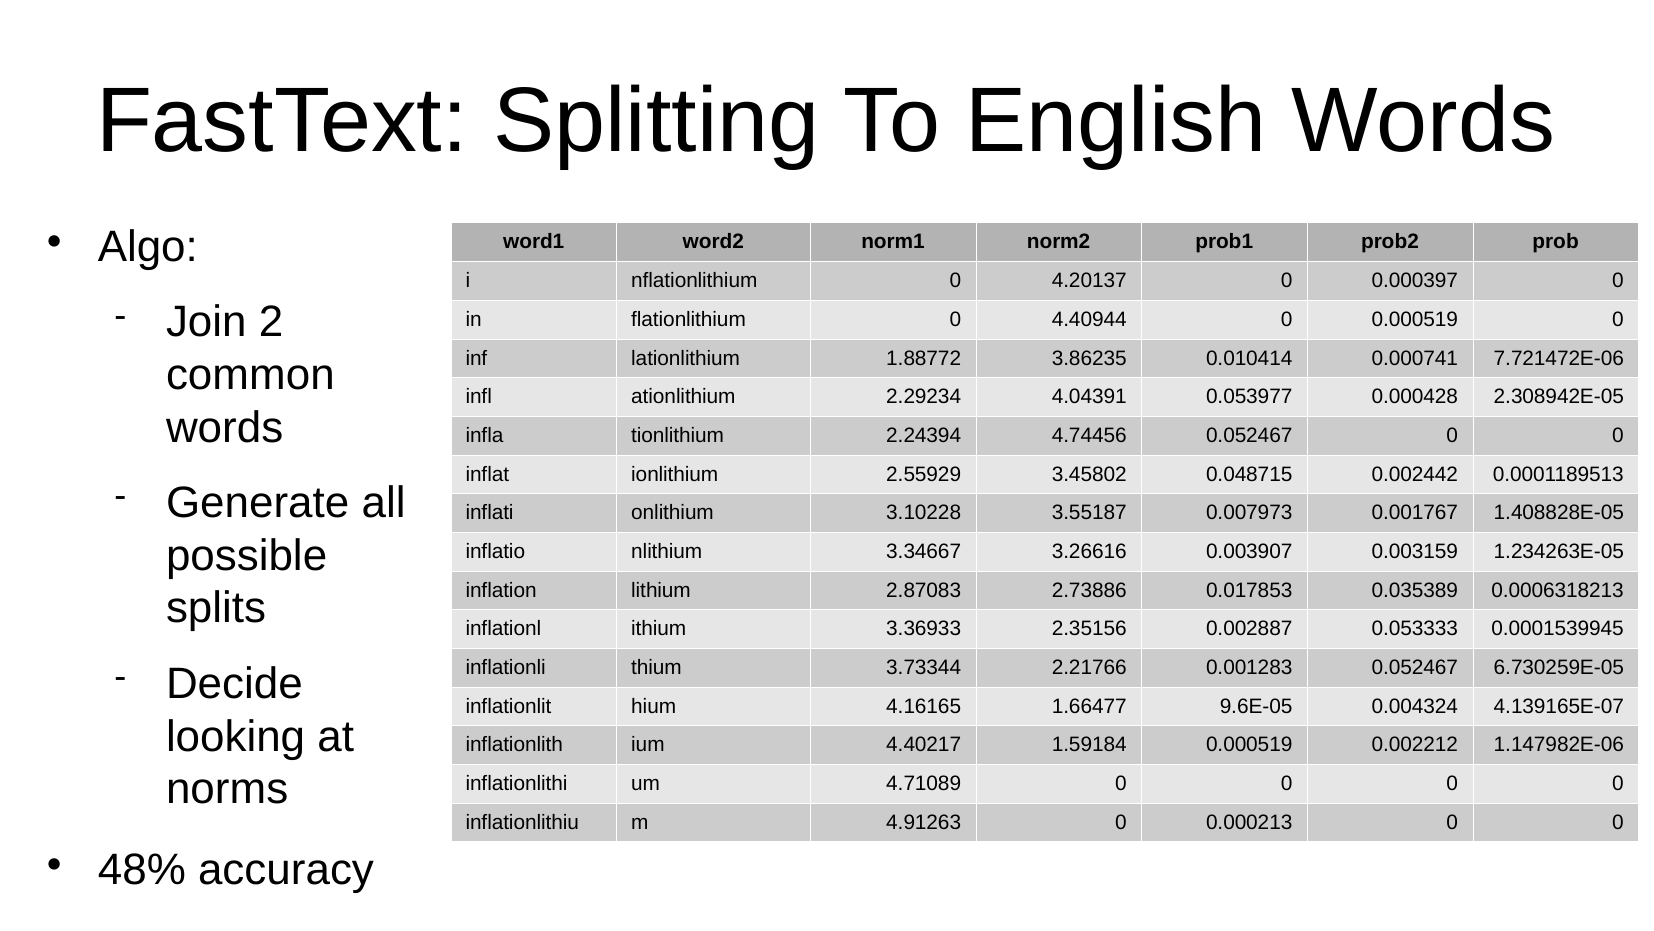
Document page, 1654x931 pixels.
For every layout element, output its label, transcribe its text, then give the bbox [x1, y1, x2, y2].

table_cell 0 [1308, 417, 1473, 455]
table_cell 1.59184 [977, 726, 1141, 764]
table_cell 0.0001189513 [1474, 456, 1638, 493]
table_cell 1.234263E-05 [1474, 533, 1638, 571]
table_cell 4.71089 [811, 765, 976, 803]
table_cell 0.017853 [1142, 572, 1307, 609]
table_cell 1.66477 [977, 688, 1141, 725]
table_cell 0.053977 [1142, 378, 1307, 416]
table_cell 3.86235 [977, 340, 1141, 377]
table_cell nflationlithium [617, 262, 810, 300]
table_cell 0 [1308, 765, 1473, 803]
table_cell i [452, 262, 616, 300]
table_header norm1 [811, 223, 976, 261]
table_cell ium [617, 726, 810, 764]
table_cell 1.408828E-05 [1474, 494, 1638, 532]
table_cell 0.002887 [1142, 610, 1307, 648]
table_cell 0.000519 [1308, 301, 1473, 339]
table_cell 0.003907 [1142, 533, 1307, 571]
table_cell 2.21766 [977, 649, 1141, 687]
table_cell 0 [1308, 804, 1473, 841]
table_cell 0 [1142, 765, 1307, 803]
table_cell 0 [977, 804, 1141, 841]
table_cell 2.35156 [977, 610, 1141, 648]
table_cell inflationl [452, 610, 616, 648]
table_cell 2.73886 [977, 572, 1141, 609]
table_cell 0 [811, 262, 976, 300]
table_cell thium [617, 649, 810, 687]
table_cell 0.035389 [1308, 572, 1473, 609]
table_cell inflatio [452, 533, 616, 571]
table_cell 0.000213 [1142, 804, 1307, 841]
table_cell 0.000397 [1308, 262, 1473, 300]
table_cell inf [452, 340, 616, 377]
table_cell 0 [977, 765, 1141, 803]
table_cell 4.74456 [977, 417, 1141, 455]
table_cell 3.55187 [977, 494, 1141, 532]
table_cell 0.002442 [1308, 456, 1473, 493]
table_cell 3.73344 [811, 649, 976, 687]
table_cell 6.730259E-05 [1474, 649, 1638, 687]
table_cell 4.139165E-07 [1474, 688, 1638, 725]
table_cell 0 [1142, 262, 1307, 300]
table_cell 0.053333 [1308, 610, 1473, 648]
table_cell 0 [1474, 262, 1638, 300]
table_cell 0.048715 [1142, 456, 1307, 493]
table_cell um [617, 765, 810, 803]
table_cell 2.87083 [811, 572, 976, 609]
table_cell 4.04391 [977, 378, 1141, 416]
table_cell 4.16165 [811, 688, 976, 725]
table_cell 0.052467 [1142, 417, 1307, 455]
table_cell in [452, 301, 616, 339]
table_header prob [1474, 223, 1638, 261]
table_cell infl [452, 378, 616, 416]
table_cell 0.002212 [1308, 726, 1473, 764]
table_cell 0.001767 [1308, 494, 1473, 532]
table_header norm2 [977, 223, 1141, 261]
table_cell onlithium [617, 494, 810, 532]
text_box Algo: Join 2 common words Generate all possible splits Decide looking at norms 48% accuracy [29, 217, 428, 900]
table_cell 3.34667 [811, 533, 976, 571]
table_cell 0 [1474, 301, 1638, 339]
table_cell inflationlithi [452, 765, 616, 803]
table_cell 4.20137 [977, 262, 1141, 300]
table_cell 3.10228 [811, 494, 976, 532]
table_cell 2.29234 [811, 378, 976, 416]
table_cell ationlithium [617, 378, 810, 416]
table_cell ionlithium [617, 456, 810, 493]
table_cell 4.91263 [811, 804, 976, 841]
table_cell 0 [1474, 765, 1638, 803]
table_cell 1.88772 [811, 340, 976, 377]
table_cell 3.36933 [811, 610, 976, 648]
table_cell ithium [617, 610, 810, 648]
table_cell tionlithium [617, 417, 810, 455]
table_cell 2.24394 [811, 417, 976, 455]
table_cell flationlithium [617, 301, 810, 339]
table_cell 0.010414 [1142, 340, 1307, 377]
table_cell 0.000519 [1142, 726, 1307, 764]
table_cell inflationlithiu [452, 804, 616, 841]
table_cell m [617, 804, 810, 841]
text_box FastText: Splitting To English Words [82, 37, 1571, 193]
table_cell inflationli [452, 649, 616, 687]
table_header word2 [617, 223, 810, 261]
table_cell 0.004324 [1308, 688, 1473, 725]
table_cell inflationlith [452, 726, 616, 764]
table_cell 3.45802 [977, 456, 1141, 493]
table_cell 0.0006318213 [1474, 572, 1638, 609]
table_cell inflationlit [452, 688, 616, 725]
table_cell lationlithium [617, 340, 810, 377]
table_cell 7.721472E-06 [1474, 340, 1638, 377]
table_cell inflation [452, 572, 616, 609]
table_cell lithium [617, 572, 810, 609]
table_cell 0.000741 [1308, 340, 1473, 377]
table_cell 0 [1474, 804, 1638, 841]
table_cell 4.40217 [811, 726, 976, 764]
table_header prob1 [1142, 223, 1307, 261]
table_cell 0.052467 [1308, 649, 1473, 687]
table_cell 0.000428 [1308, 378, 1473, 416]
table_header word1 [452, 223, 616, 261]
table_cell 0.003159 [1308, 533, 1473, 571]
table_cell 0 [1474, 417, 1638, 455]
table_cell 0 [1142, 301, 1307, 339]
table_cell hium [617, 688, 810, 725]
table_cell 0.007973 [1142, 494, 1307, 532]
table_cell 0.001283 [1142, 649, 1307, 687]
table_cell 4.40944 [977, 301, 1141, 339]
table_cell 9.6E-05 [1142, 688, 1307, 725]
table_cell inflati [452, 494, 616, 532]
table_cell 2.55929 [811, 456, 976, 493]
table_cell 1.147982E-06 [1474, 726, 1638, 764]
table_cell 0.0001539945 [1474, 610, 1638, 648]
table_cell inflat [452, 456, 616, 493]
table_cell 2.308942E-05 [1474, 378, 1638, 416]
table_cell nlithium [617, 533, 810, 571]
table_header prob2 [1308, 223, 1473, 261]
table_cell 0 [811, 301, 976, 339]
table_cell 3.26616 [977, 533, 1141, 571]
table_cell infla [452, 417, 616, 455]
